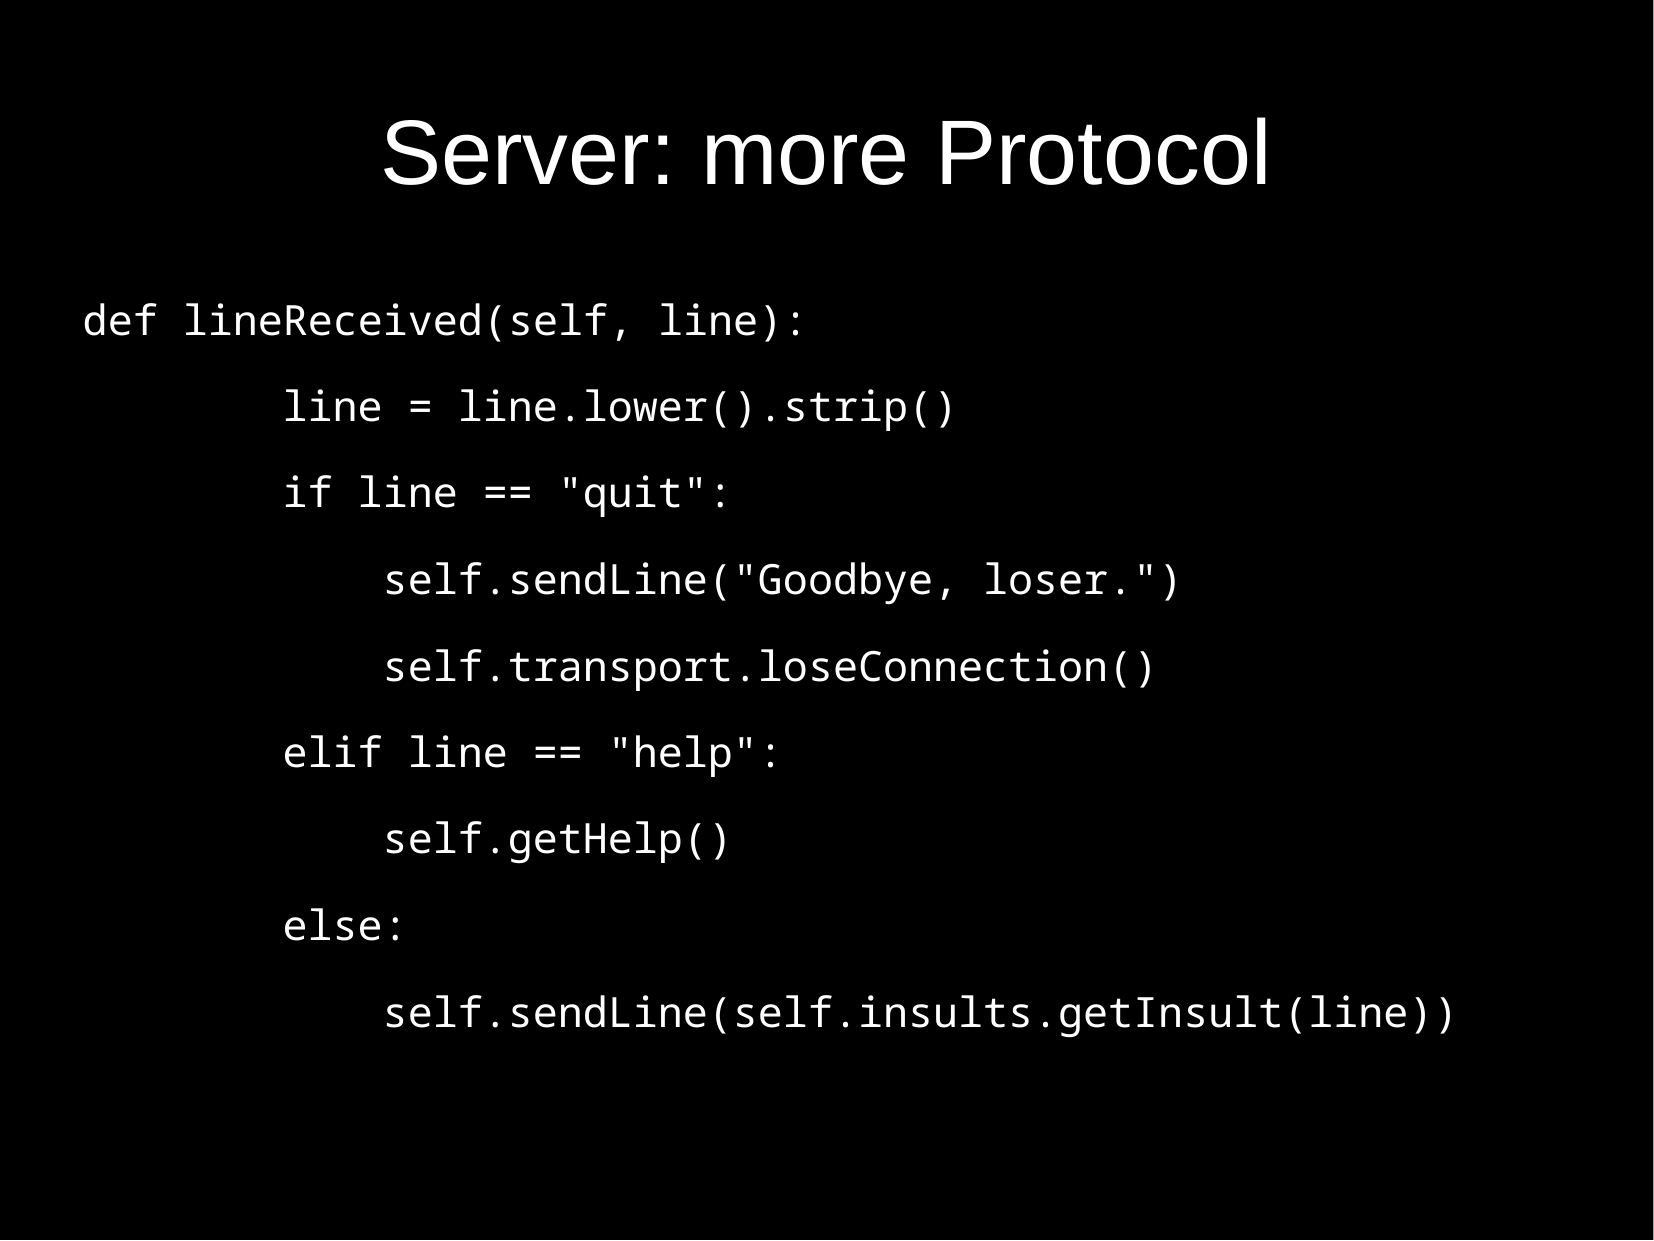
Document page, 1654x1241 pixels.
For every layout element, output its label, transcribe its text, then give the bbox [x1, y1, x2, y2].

list def lineReceived(self, line): line = line.lower().strip() if line == "quit": self.sendLine("Goodbye, loser.") self.transport.loseConnection() elif line == "help": self.getHelp() else: self.sendLine(self.insults.getInsult(line)) [82, 290, 1571, 1094]
title Server: more Protocol [82, 56, 1571, 250]
